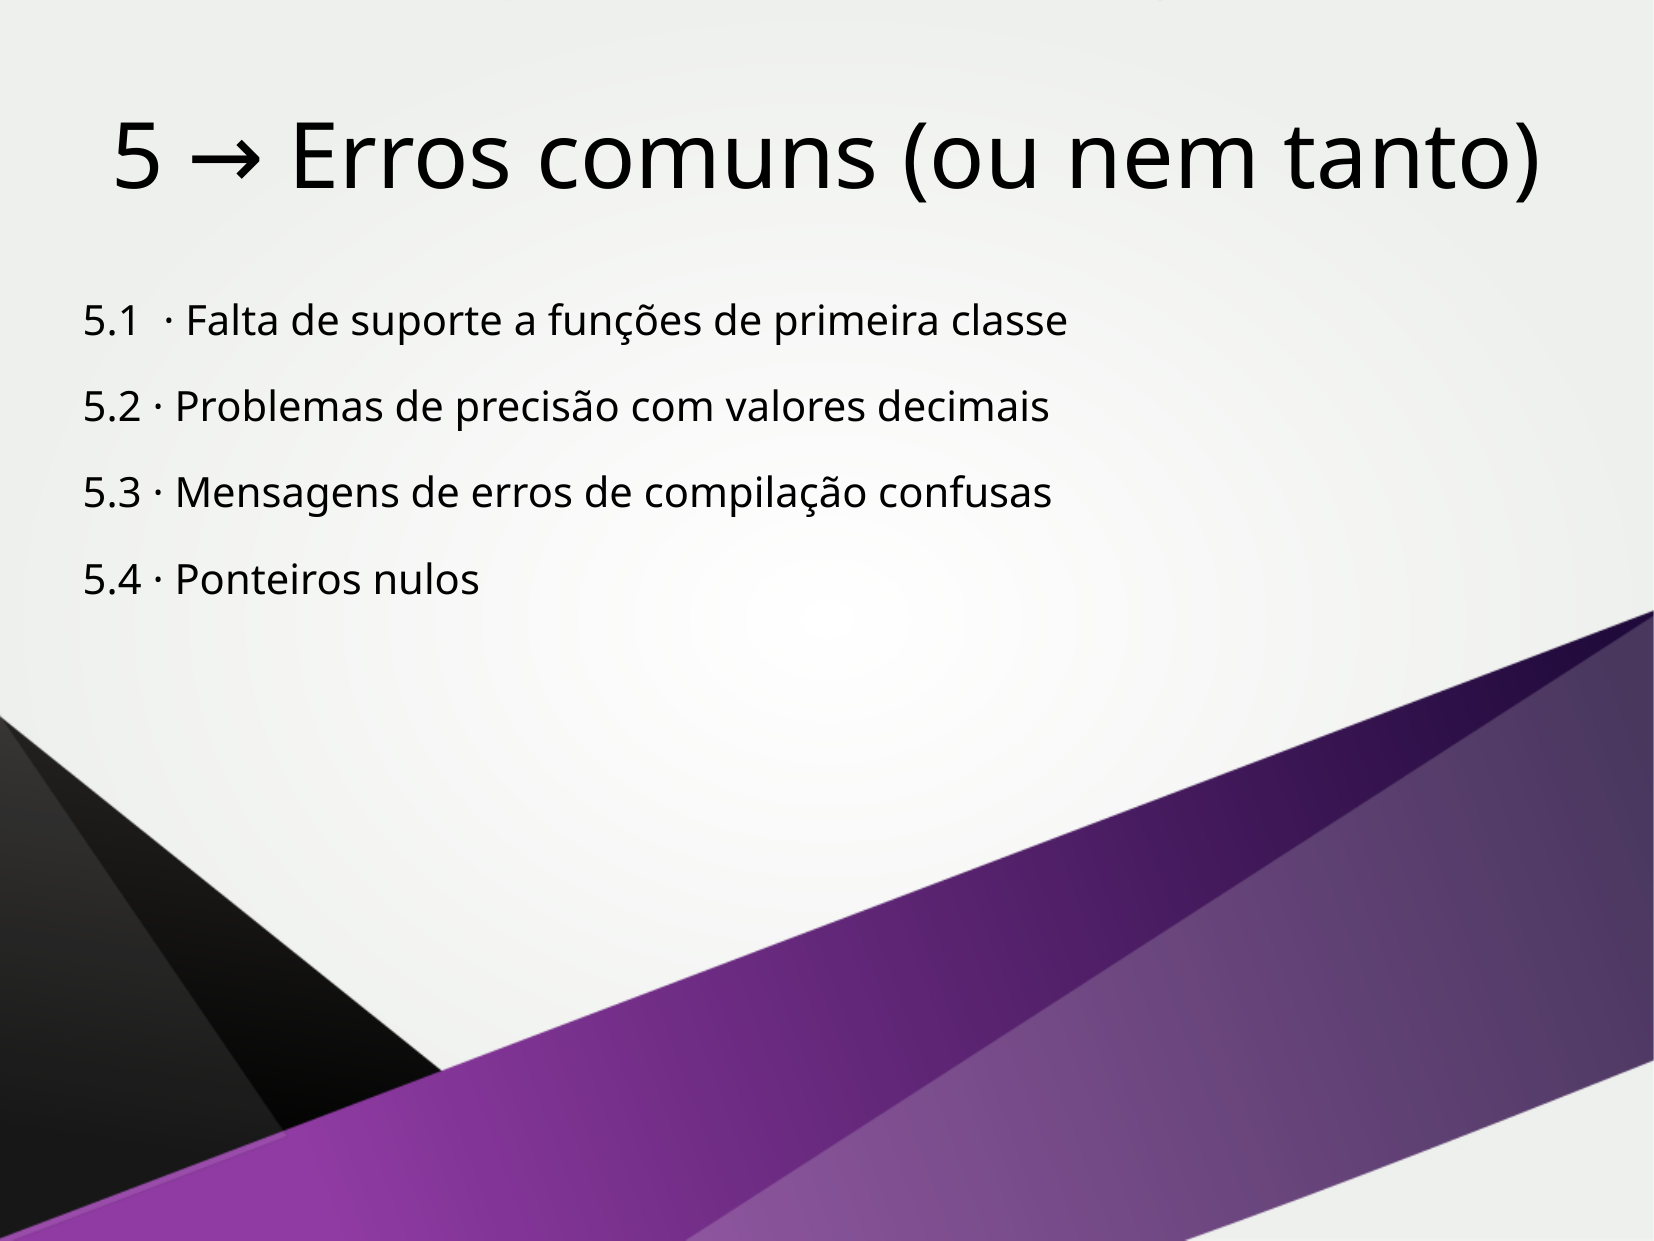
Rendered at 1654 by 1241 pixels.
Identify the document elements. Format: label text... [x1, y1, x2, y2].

list 5.1 · Falta de suporte a funções de primeira classe 5.2 · Problemas de precisão com valores decimais 5.3 · Mensagens de erros de compilação confusas 5.4 · Ponteiros nulos [82, 290, 1571, 1010]
title 5 → Erros comuns (ou nem tanto) [82, 49, 1571, 257]
picture [0, 0, 1654, 1241]
